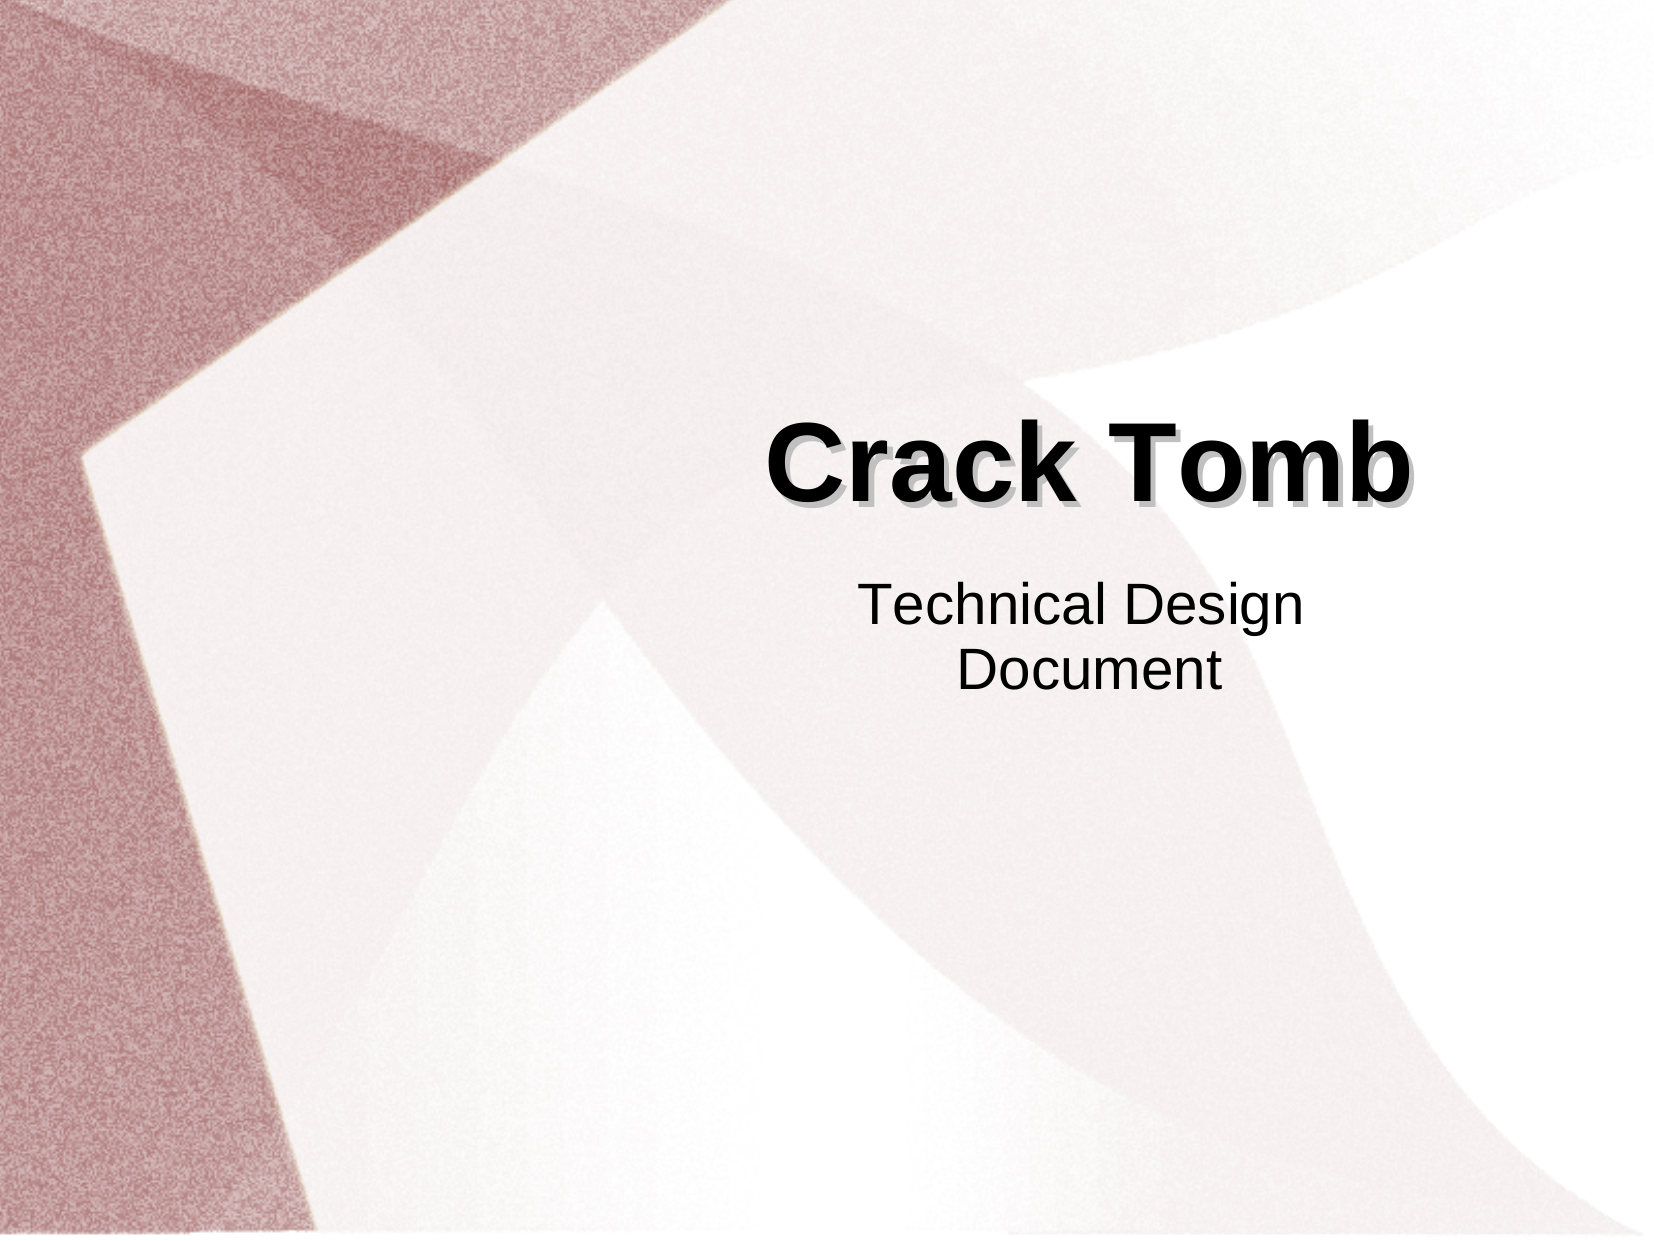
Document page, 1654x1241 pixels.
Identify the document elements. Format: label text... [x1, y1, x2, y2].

picture [0, 0, 1654, 1241]
subtitle Crack Tomb Technical Design Document [584, 118, 1595, 984]
